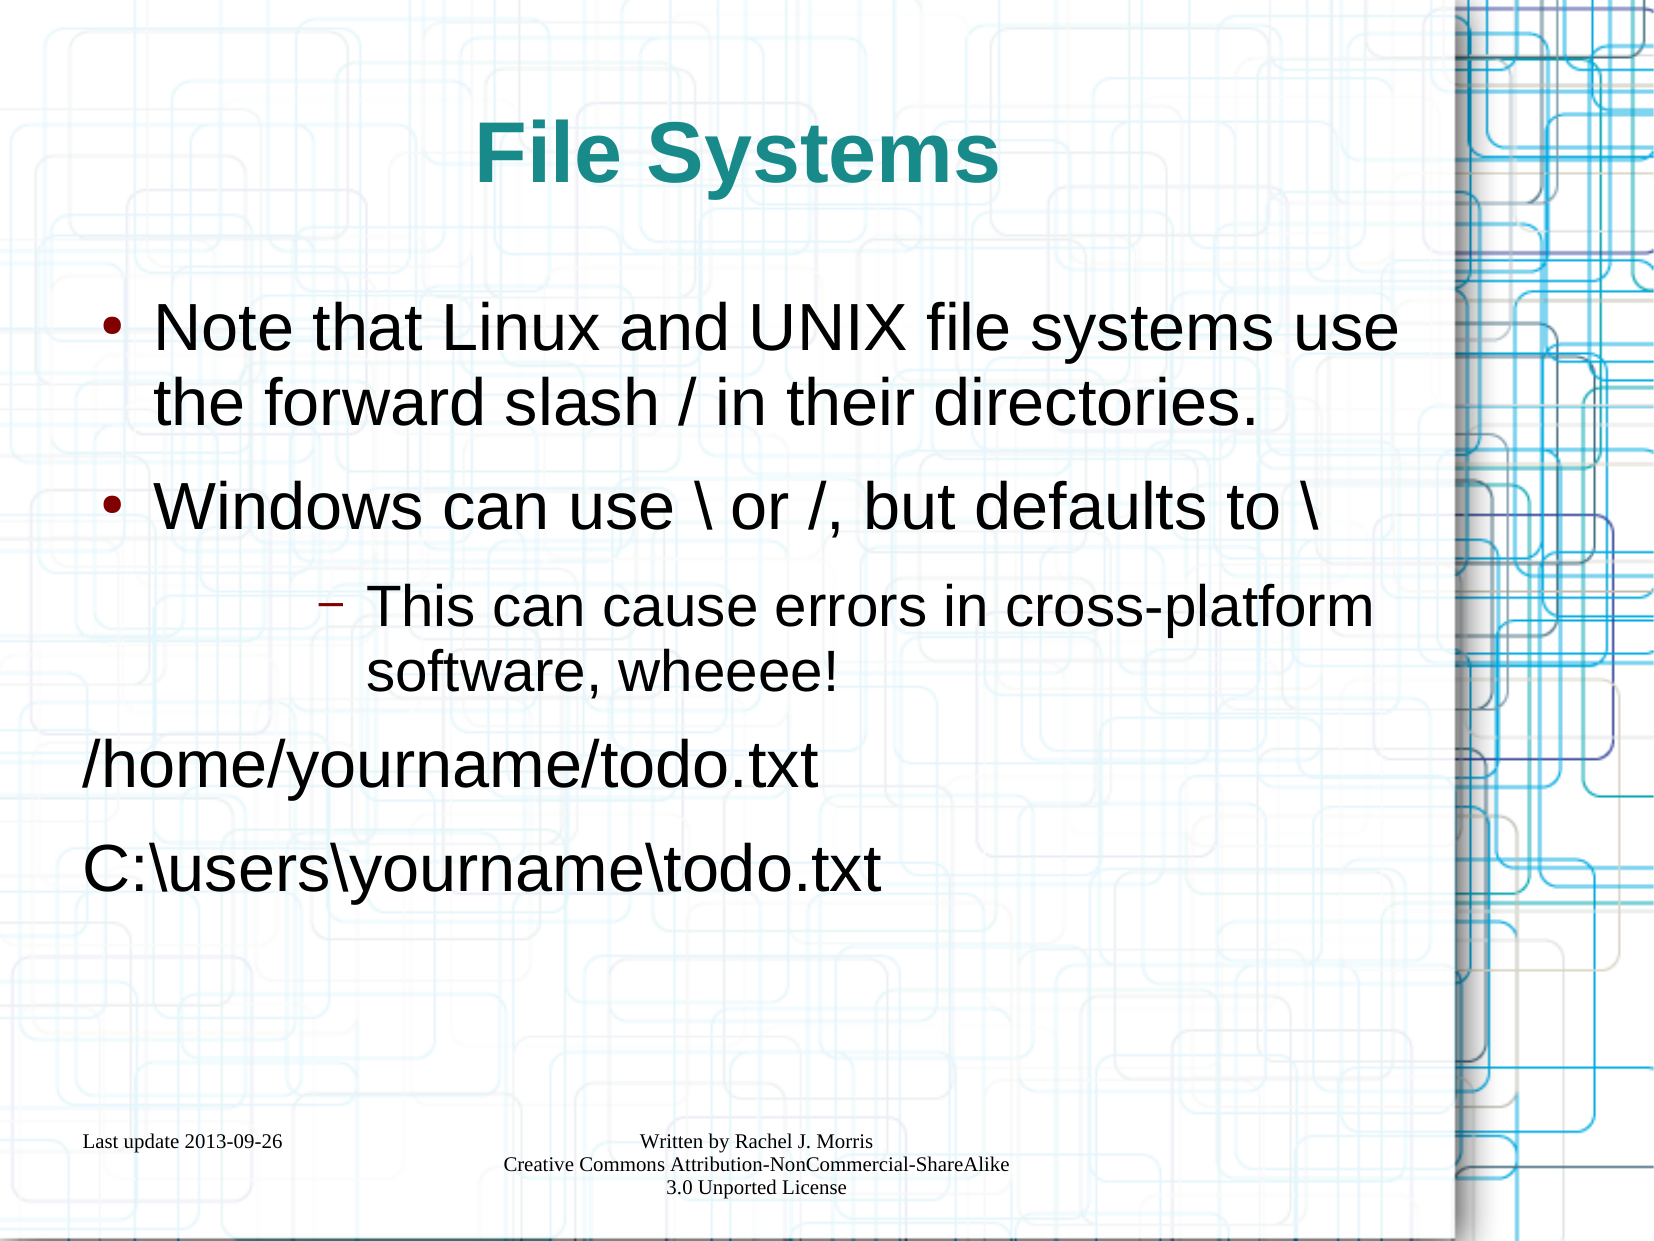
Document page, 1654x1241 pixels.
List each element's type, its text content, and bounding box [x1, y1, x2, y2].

title File Systems [59, 49, 1418, 257]
picture [0, 0, 1654, 1241]
list Note that Linux and UNIX file systems use the forward slash / in their directories. Windows can use \ or /, but defaults to \ This can cause errors in cross-platform software, wheeee! /home/yourname/todo.txt C:\users\yourname\todo.txt [82, 290, 1418, 1010]
